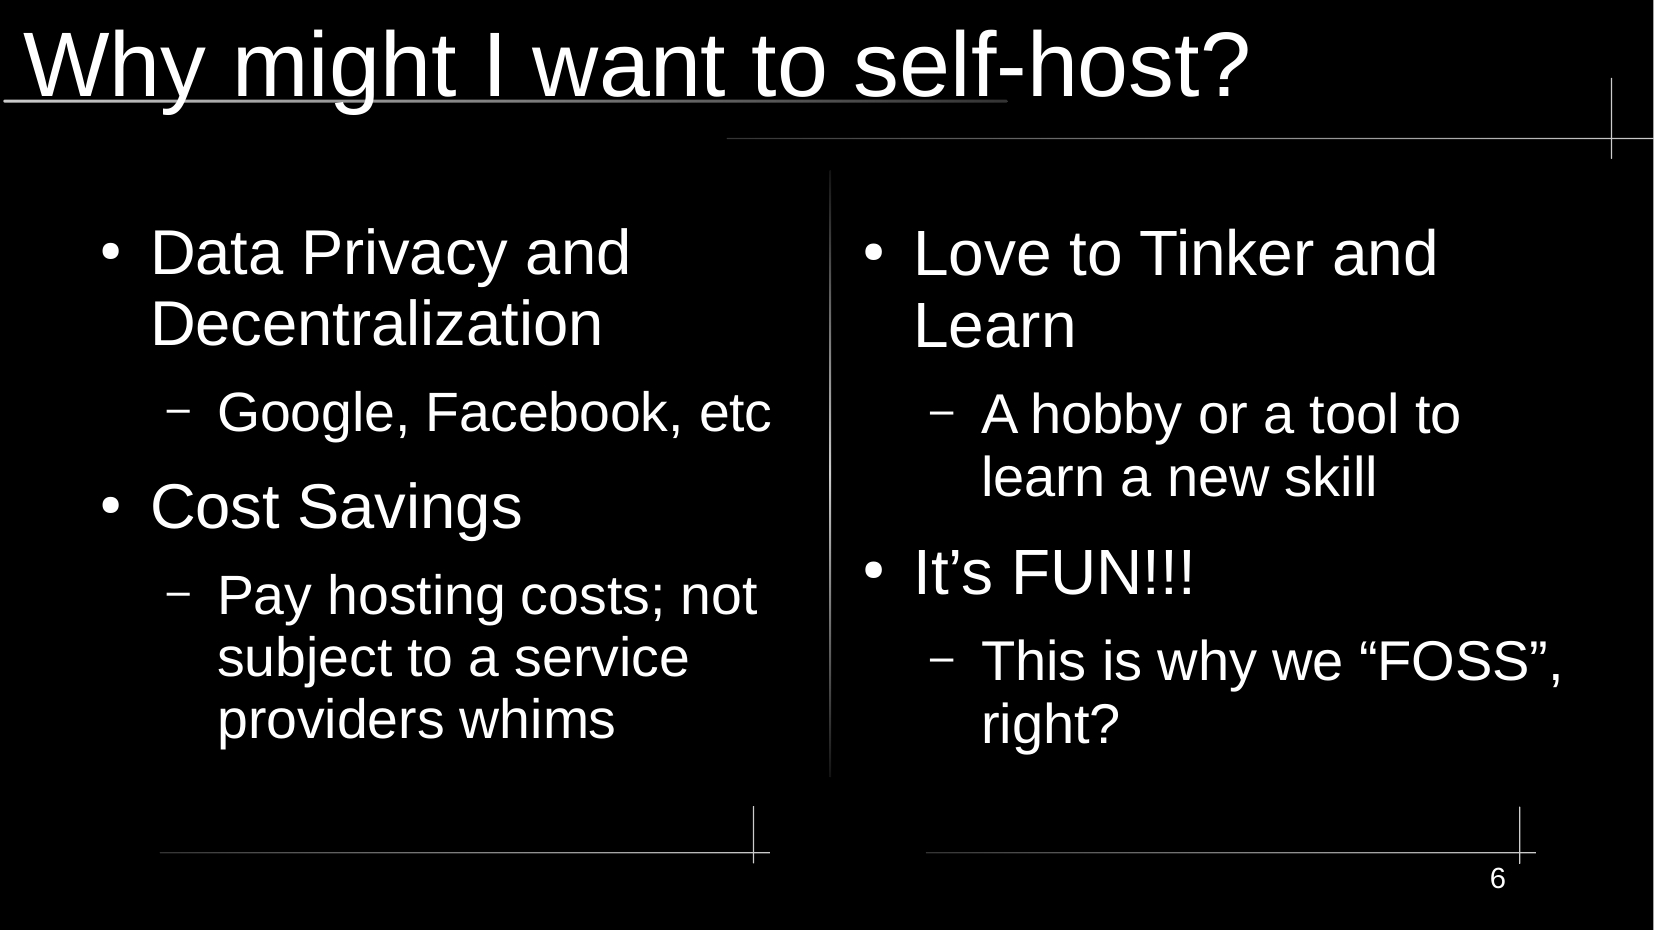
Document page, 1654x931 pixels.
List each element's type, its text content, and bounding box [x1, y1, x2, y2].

title Why might I want to self-host? [23, 11, 1589, 119]
list Love to Tinker and Learn A hobby or a tool to learn a new skill It’s FUN!!! This is why we “FOSS”, right? [845, 217, 1572, 758]
list Data Privacy and Decentralization Google, Facebook, etc Cost Savings Pay hosting costs; not subject to a service providers whims [82, 217, 809, 758]
